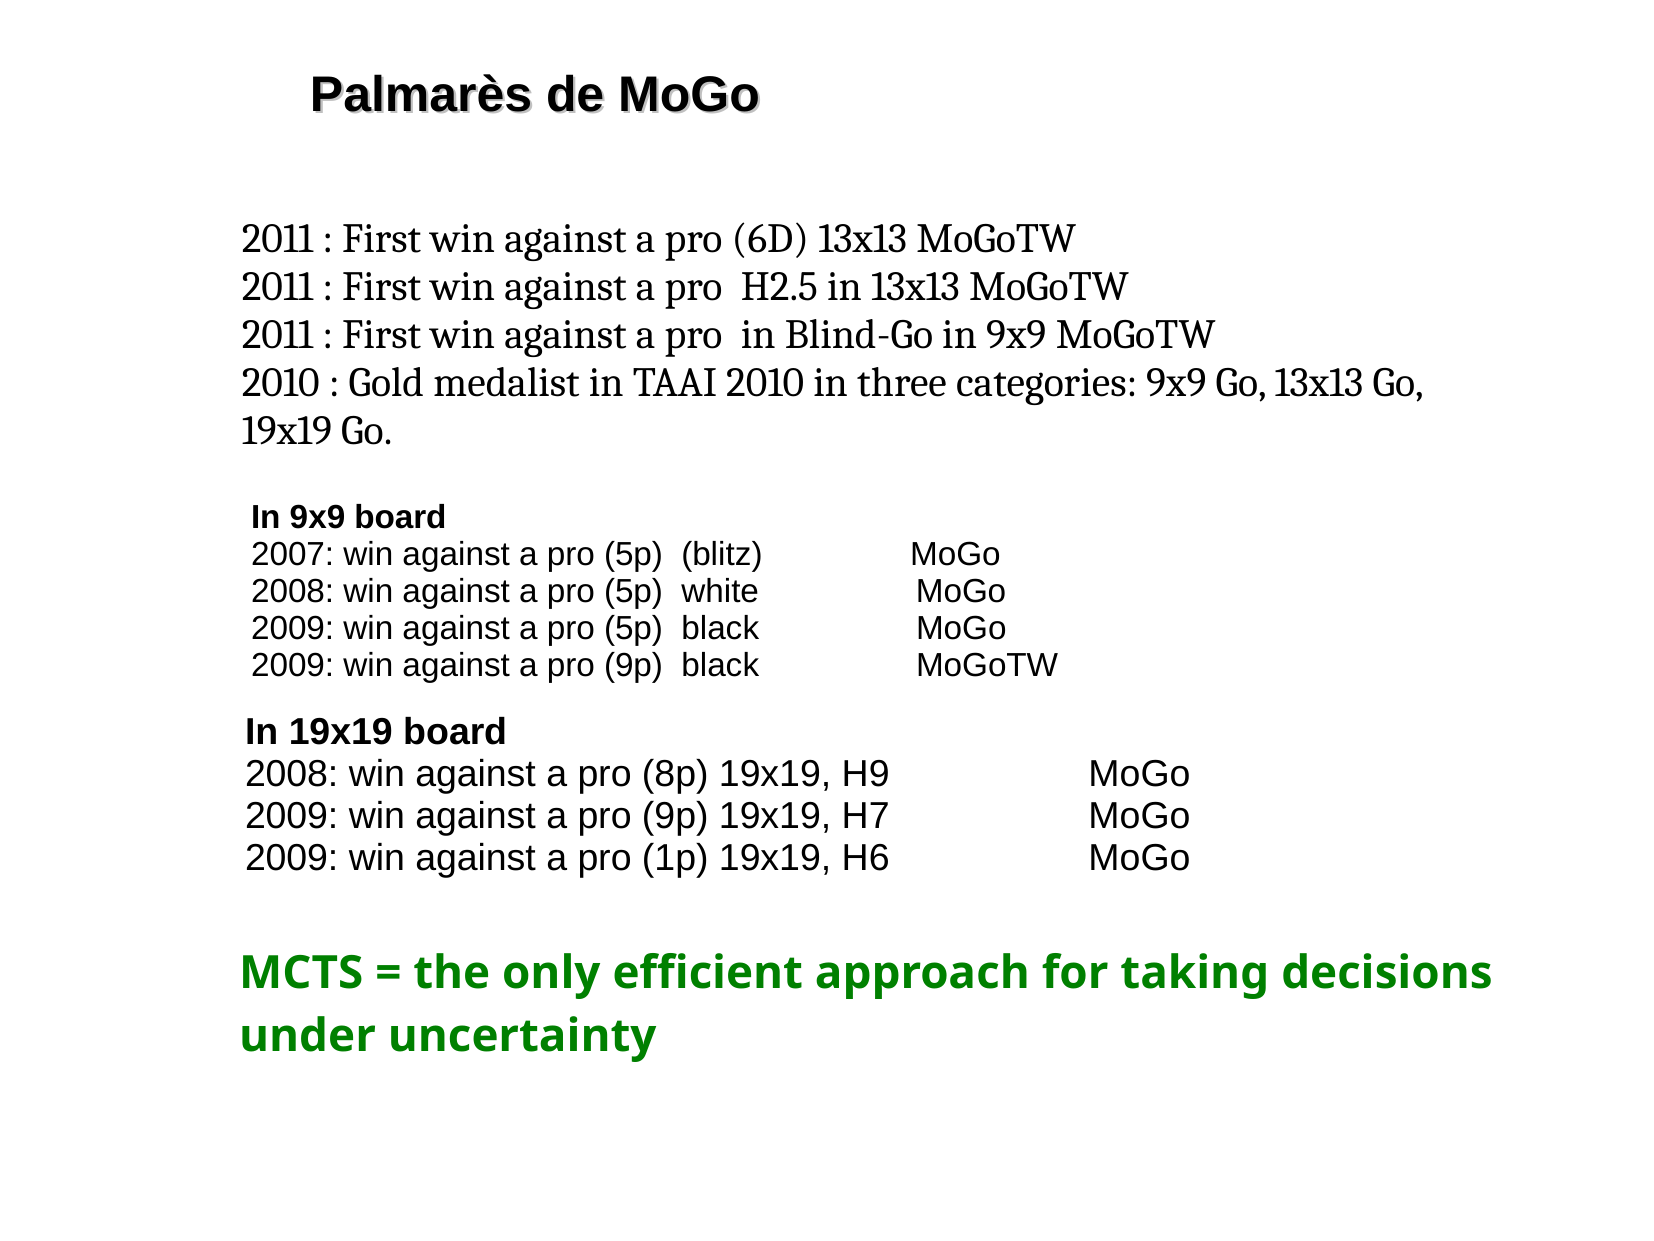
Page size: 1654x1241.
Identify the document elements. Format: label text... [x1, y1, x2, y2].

text_box 2011 : First win against a pro (6D) 13x13 MoGoTW 2011 : First win against a pro H2.5 in 13x13 MoGoTW 2011 : First win against a pro in Blind-Go in 9x9 MoGoTW 2010 : Gold medalist in TAAI 2010 in three categories: 9x9 Go, 13x13 Go, 19x19 Go. [227, 159, 1468, 514]
text_box Palmarès de MoGo [295, 59, 1329, 130]
text_box In 19x19 board 2008: win against a pro (8p) 19x19, H9 MoGo 2009: win against a pro (9p) 19x19, H7 MoGo 2009: win against a pro (1p) 19x19, H6 MoGo [230, 702, 1359, 886]
text_box In 9x9 board 2007: win against a pro (5p) (blitz) MoGo 2008: win against a pro (5p) white MoGo 2009: win against a pro (5p) black MoGo 2009: win against a pro (9p) black MoGoTW [236, 514, 1182, 692]
text_box MCTS = the only efficient approach for taking decisions under uncertainty [224, 932, 1536, 1058]
